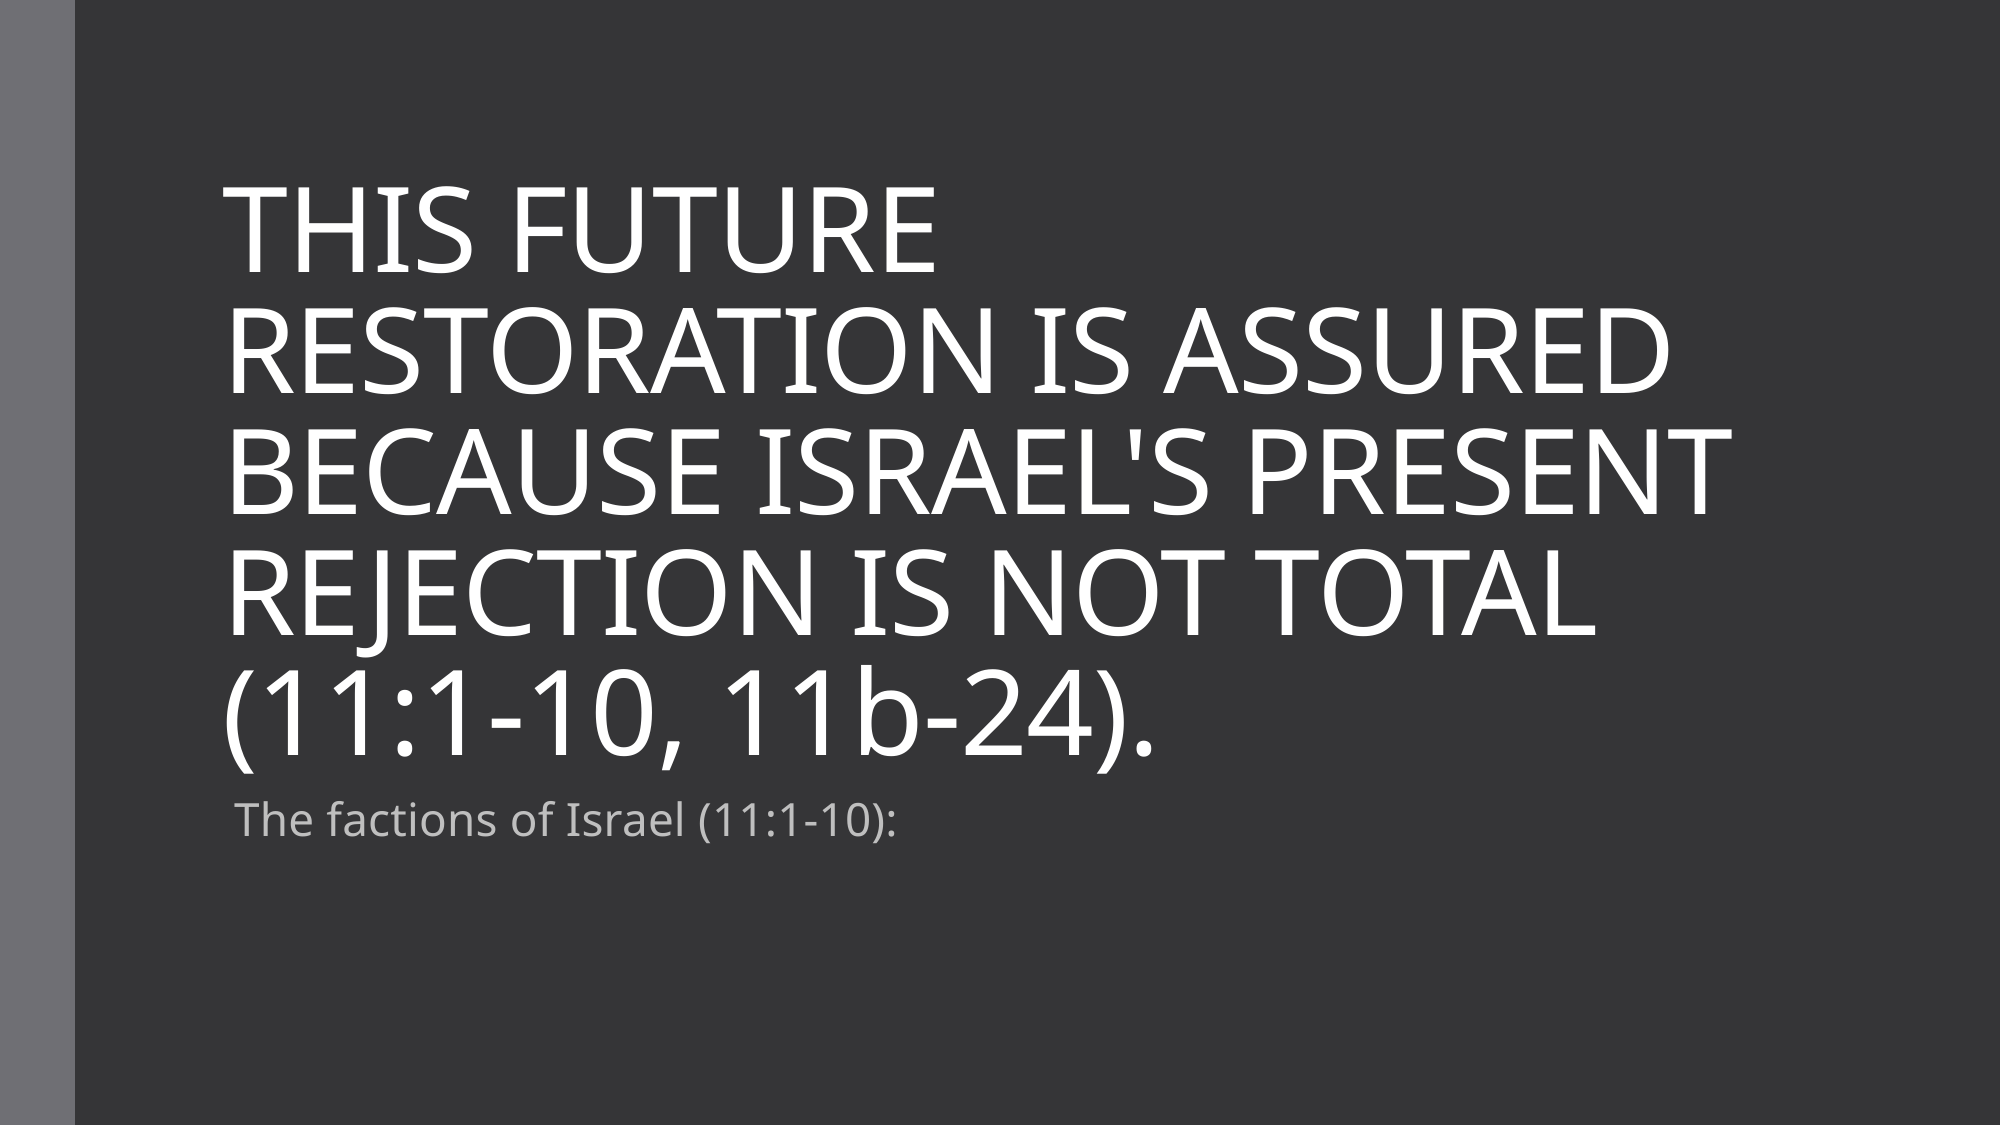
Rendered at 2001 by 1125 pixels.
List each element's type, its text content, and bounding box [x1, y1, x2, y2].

title THIS FUTURE RESTORATION IS ASSURED BECAUSE ISRAEL'S PRESENT REJECTION IS NOT TOTAL (11:1-10, 11b-24). [206, 124, 1752, 787]
subtitle The factions of Israel (11:1-10): [206, 787, 1752, 1066]
